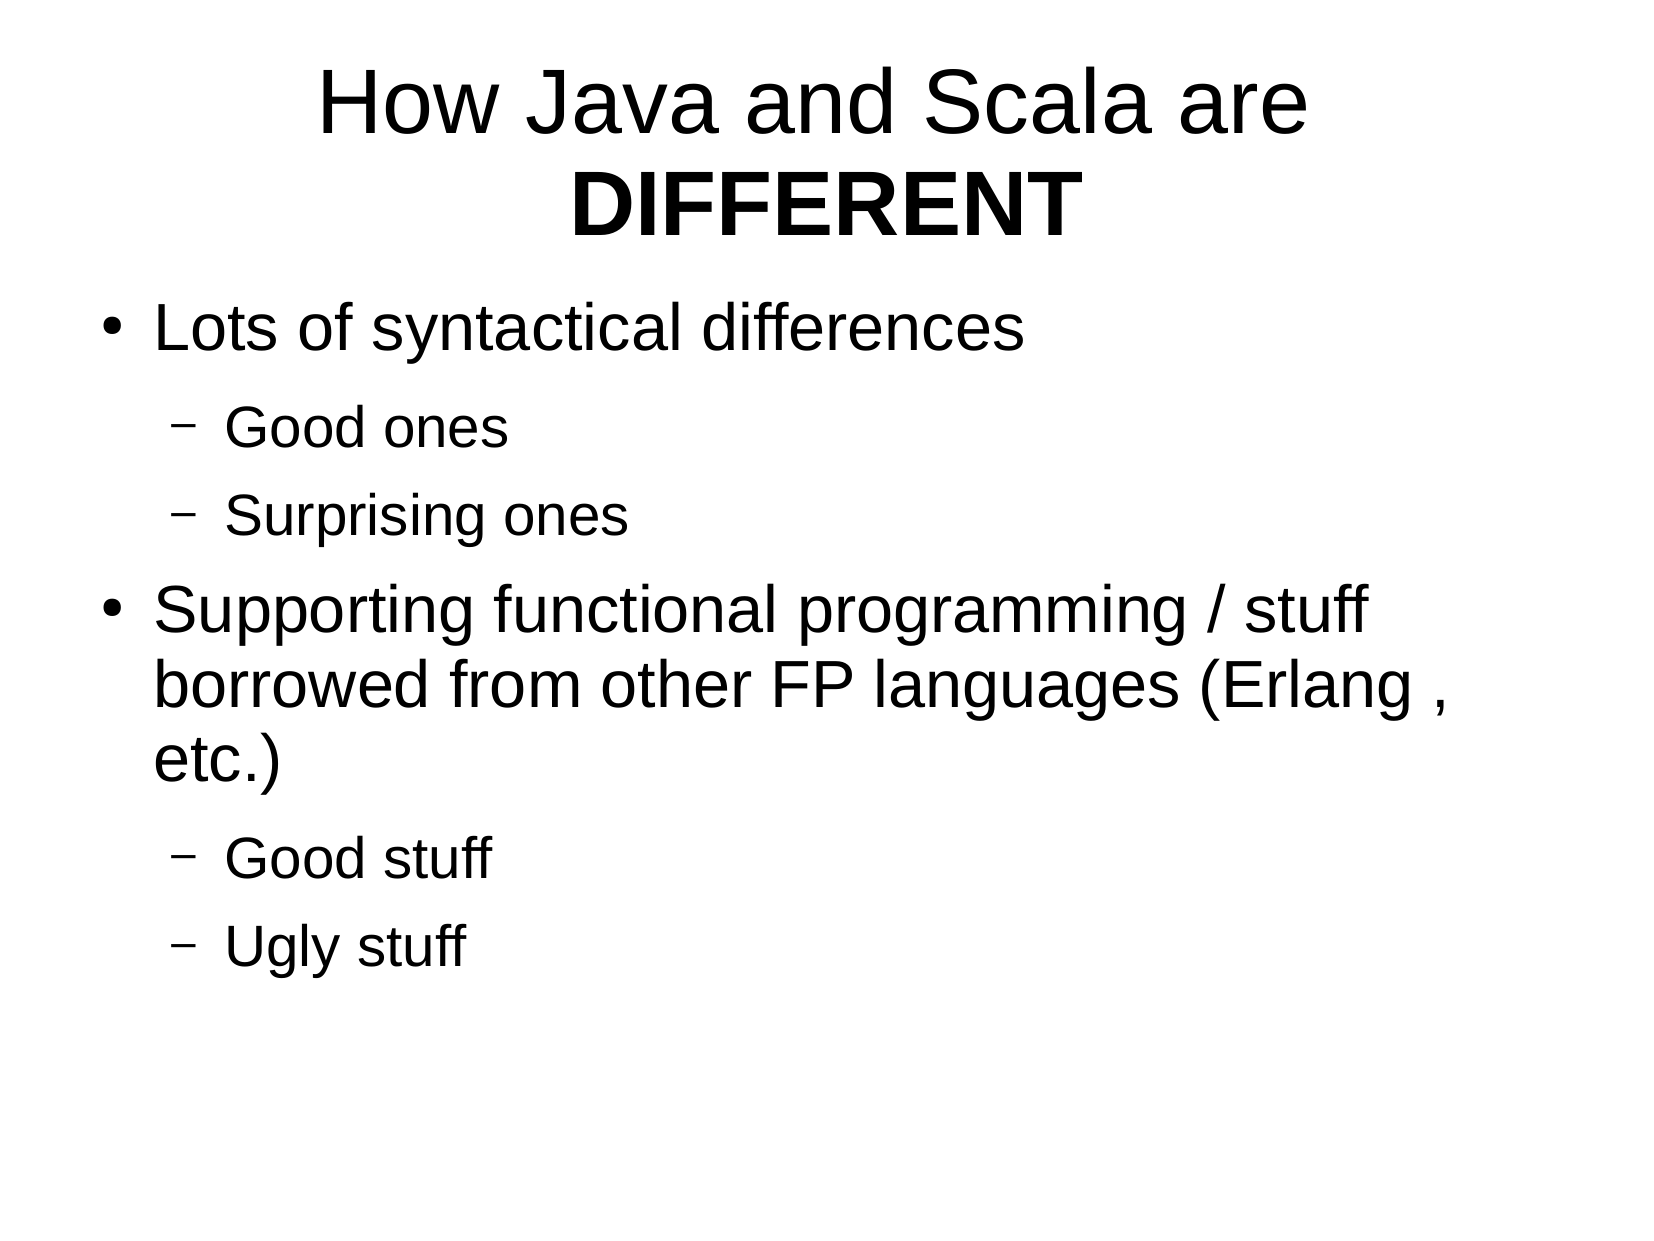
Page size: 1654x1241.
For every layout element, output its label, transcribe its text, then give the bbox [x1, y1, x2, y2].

list Lots of syntactical differences Good ones Surprising ones Supporting functional programming / stuff borrowed from other FP languages (Erlang , etc.) Good stuff Ugly stuff [82, 290, 1571, 1010]
title How Java and Scala are DIFFERENT [82, 49, 1571, 257]
